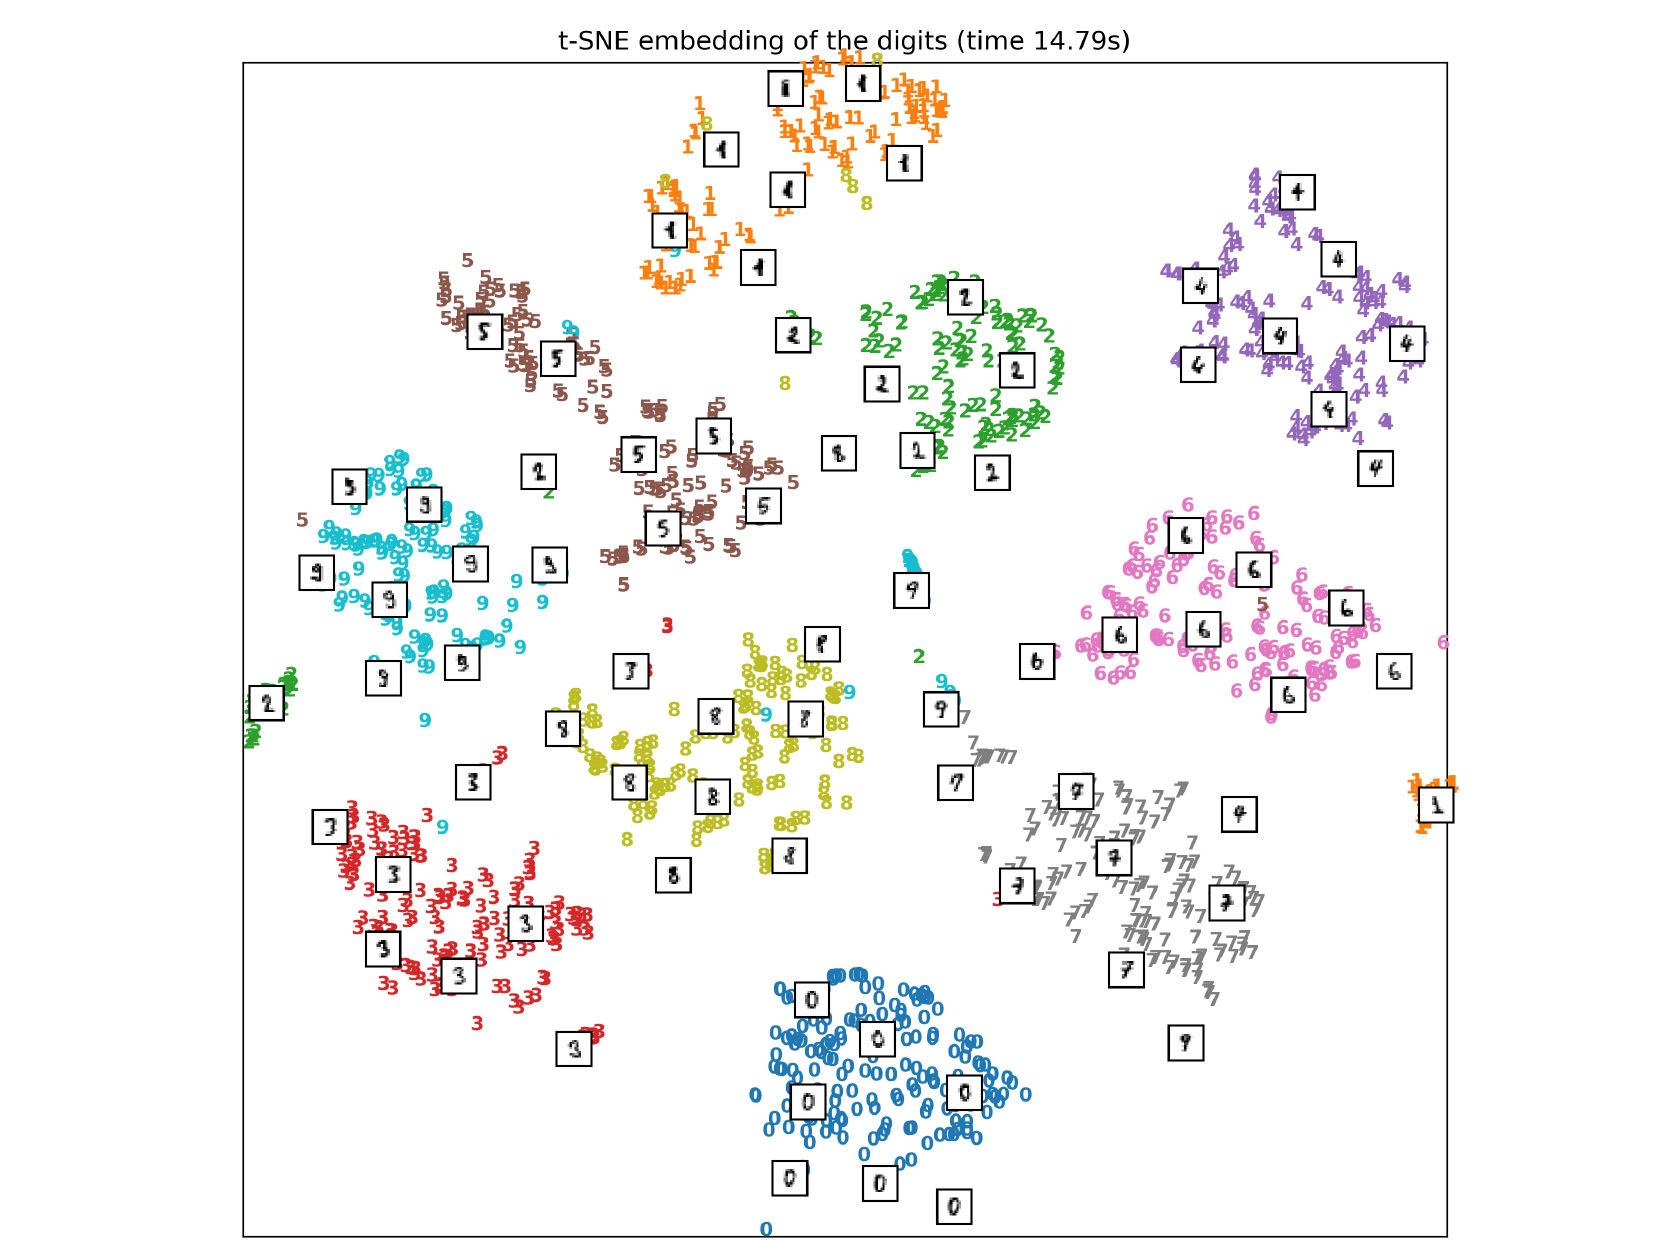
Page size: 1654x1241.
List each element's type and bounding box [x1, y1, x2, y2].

picture [225, 14, 1475, 1241]
